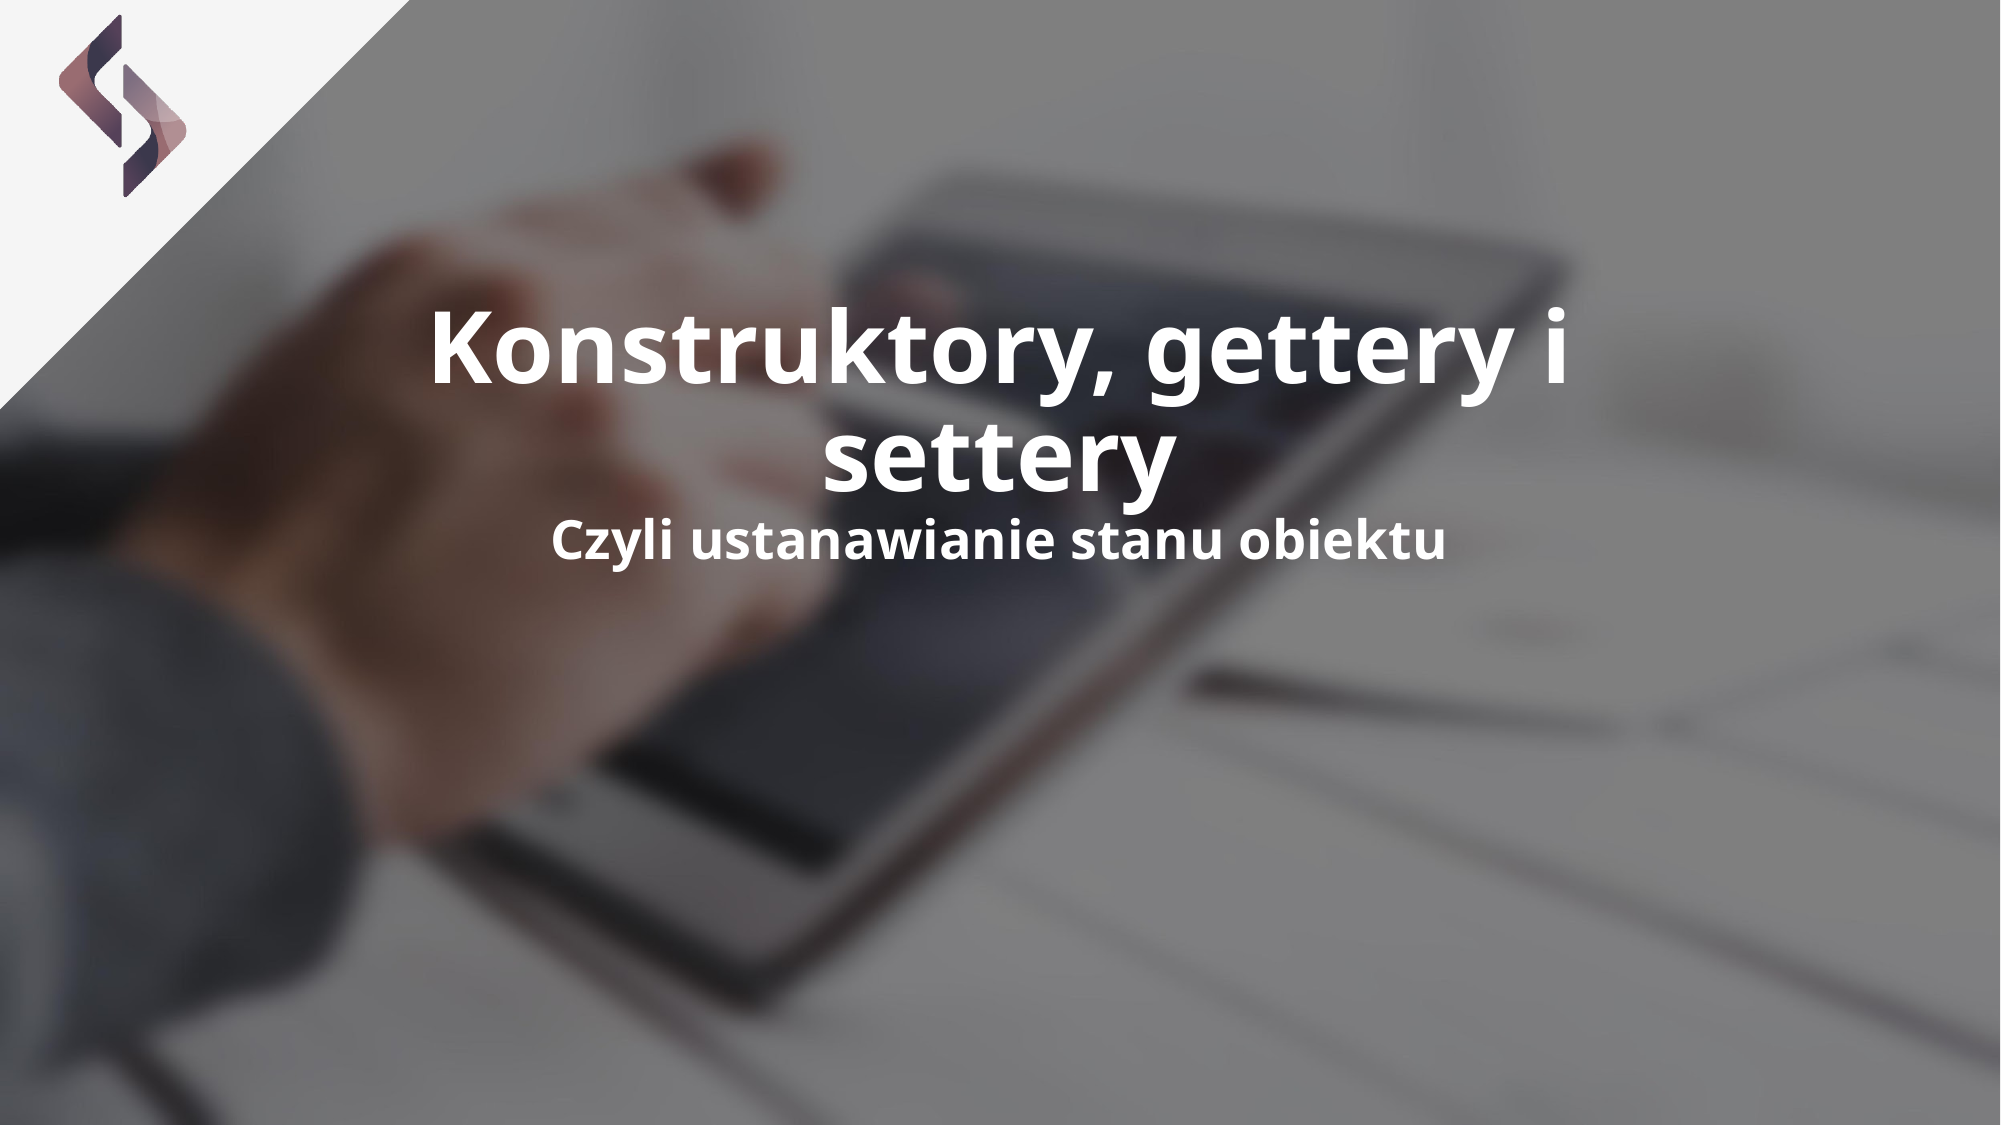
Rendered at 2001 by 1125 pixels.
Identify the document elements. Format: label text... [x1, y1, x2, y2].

picture [0, 0, 2001, 1125]
text_box Konstruktory, gettery i settery Czyli ustanawianie stanu obiektu [249, 258, 1750, 579]
